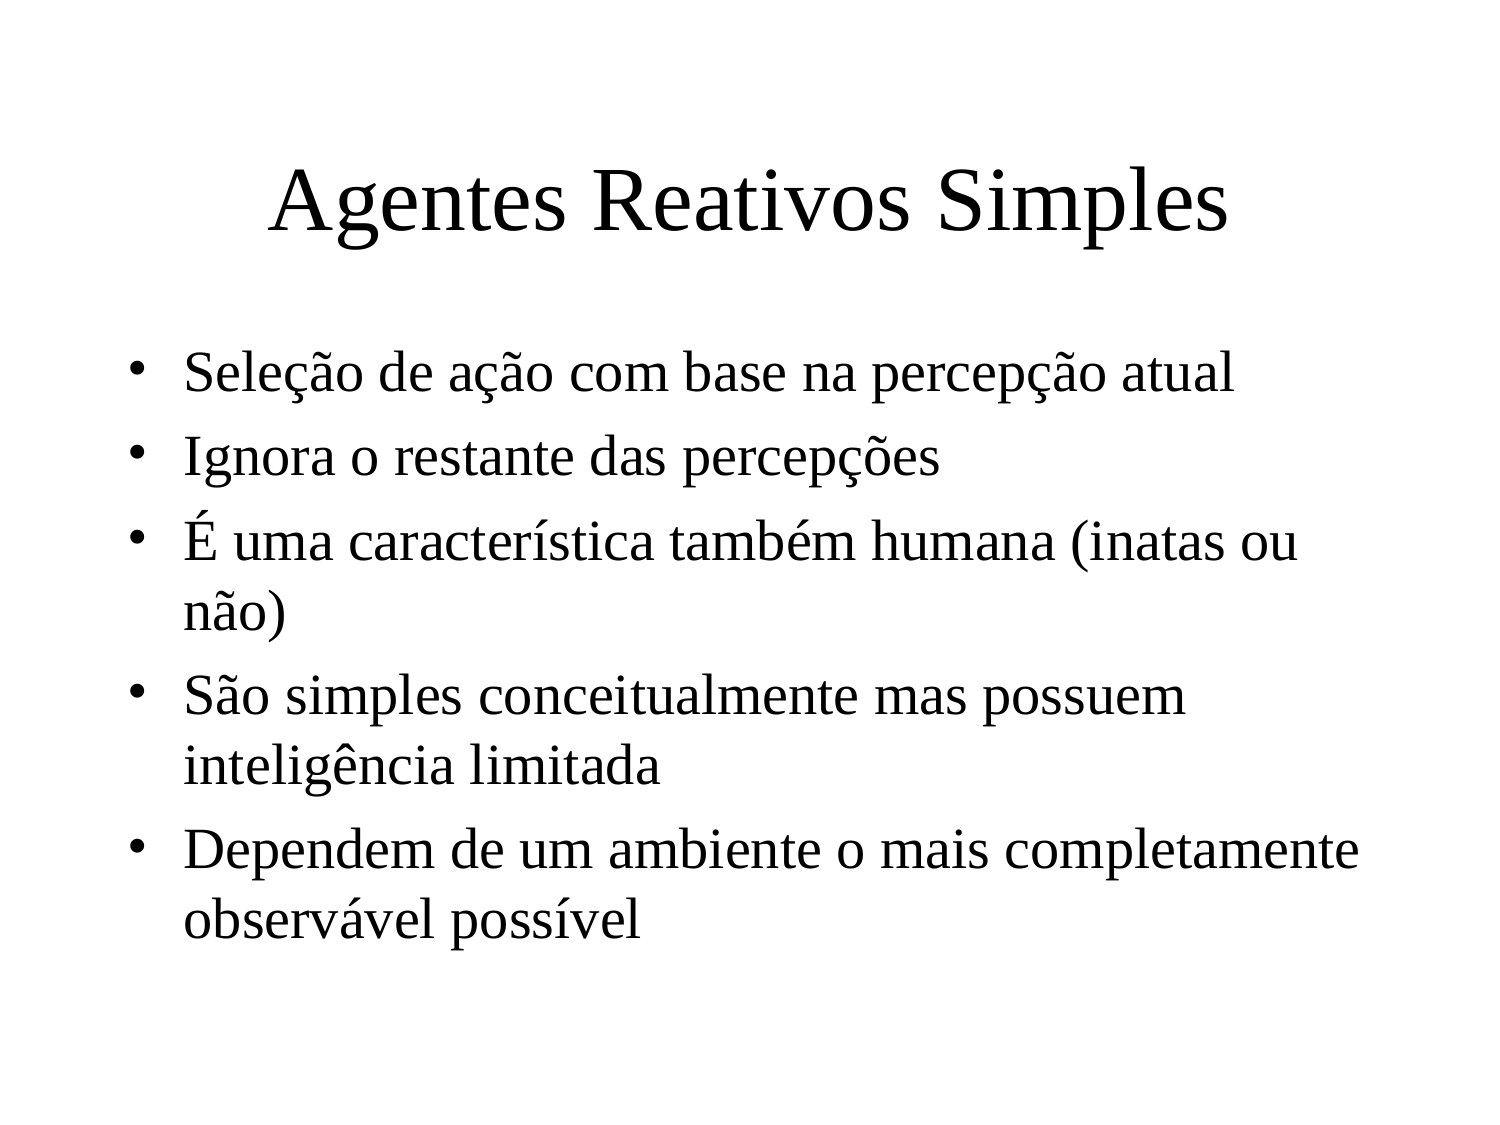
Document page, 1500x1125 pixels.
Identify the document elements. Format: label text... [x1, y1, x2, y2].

list Seleção de ação com base na percepção atual Ignora o restante das percepções É uma característica também humana (inatas ou não) São simples conceitualmente mas possuem inteligência limitada Dependem de um ambiente o mais completamente observável possível [112, 324, 1388, 1001]
title Agentes Reativos Simples [112, 99, 1388, 288]
